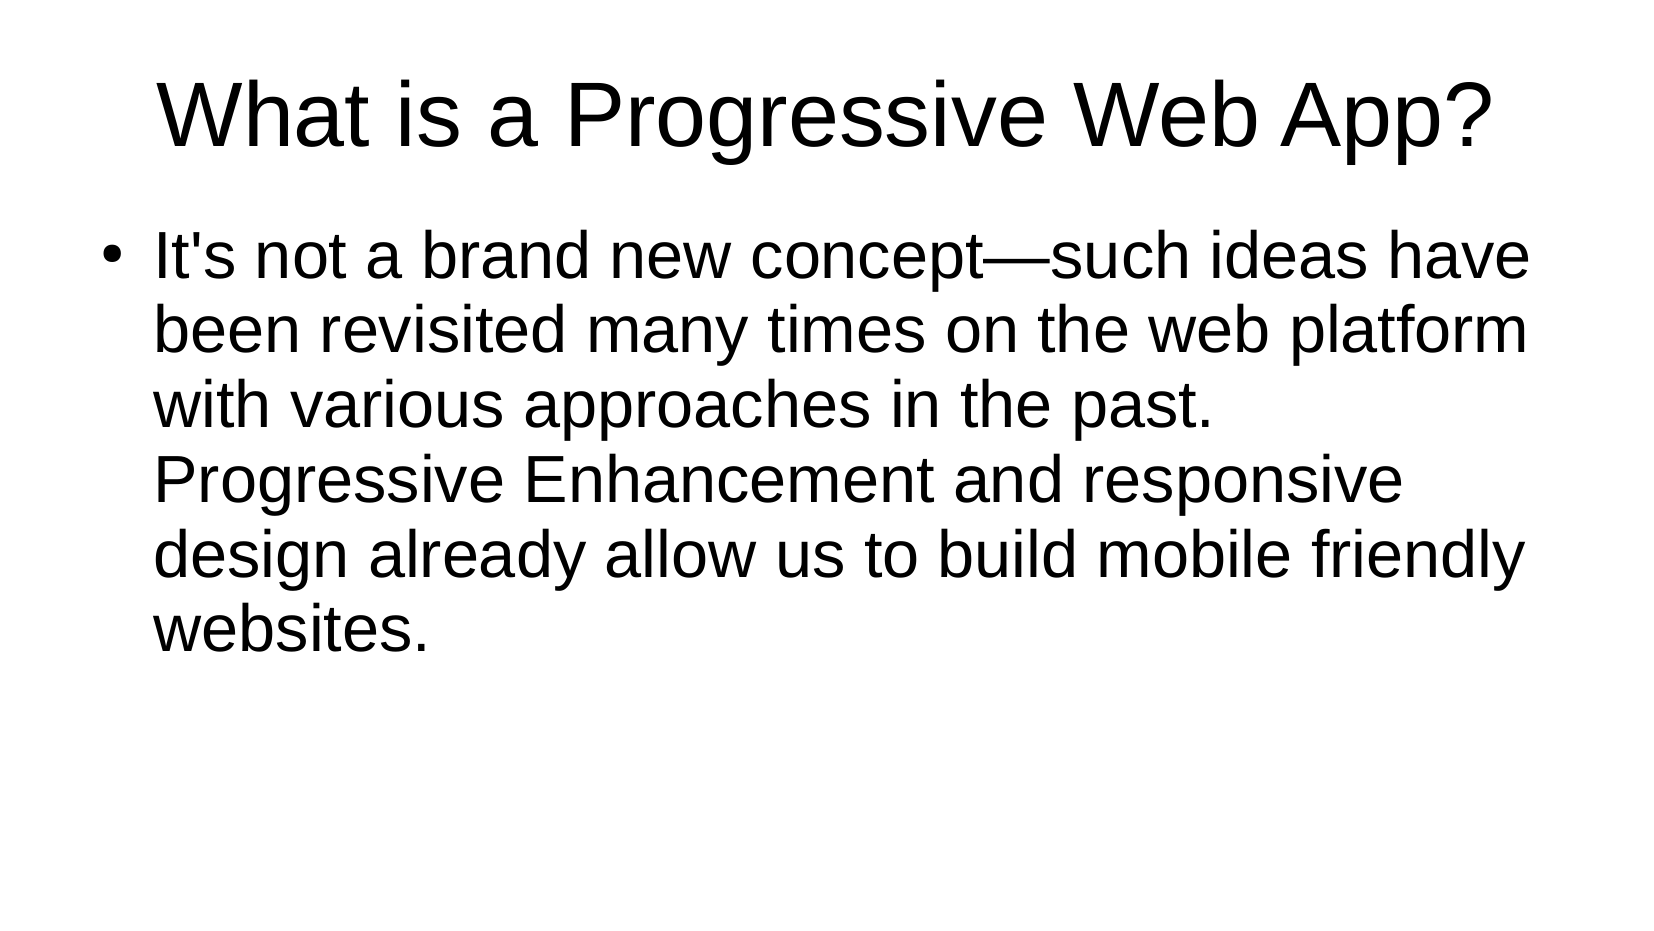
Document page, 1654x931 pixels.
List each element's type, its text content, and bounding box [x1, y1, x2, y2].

title What is a Progressive Web App? [82, 37, 1571, 193]
list It's not a brand new concept—such ideas have been revisited many times on the web platform with various approaches in the past. Progressive Enhancement and responsive design already allow us to build mobile friendly websites. [82, 217, 1571, 758]
